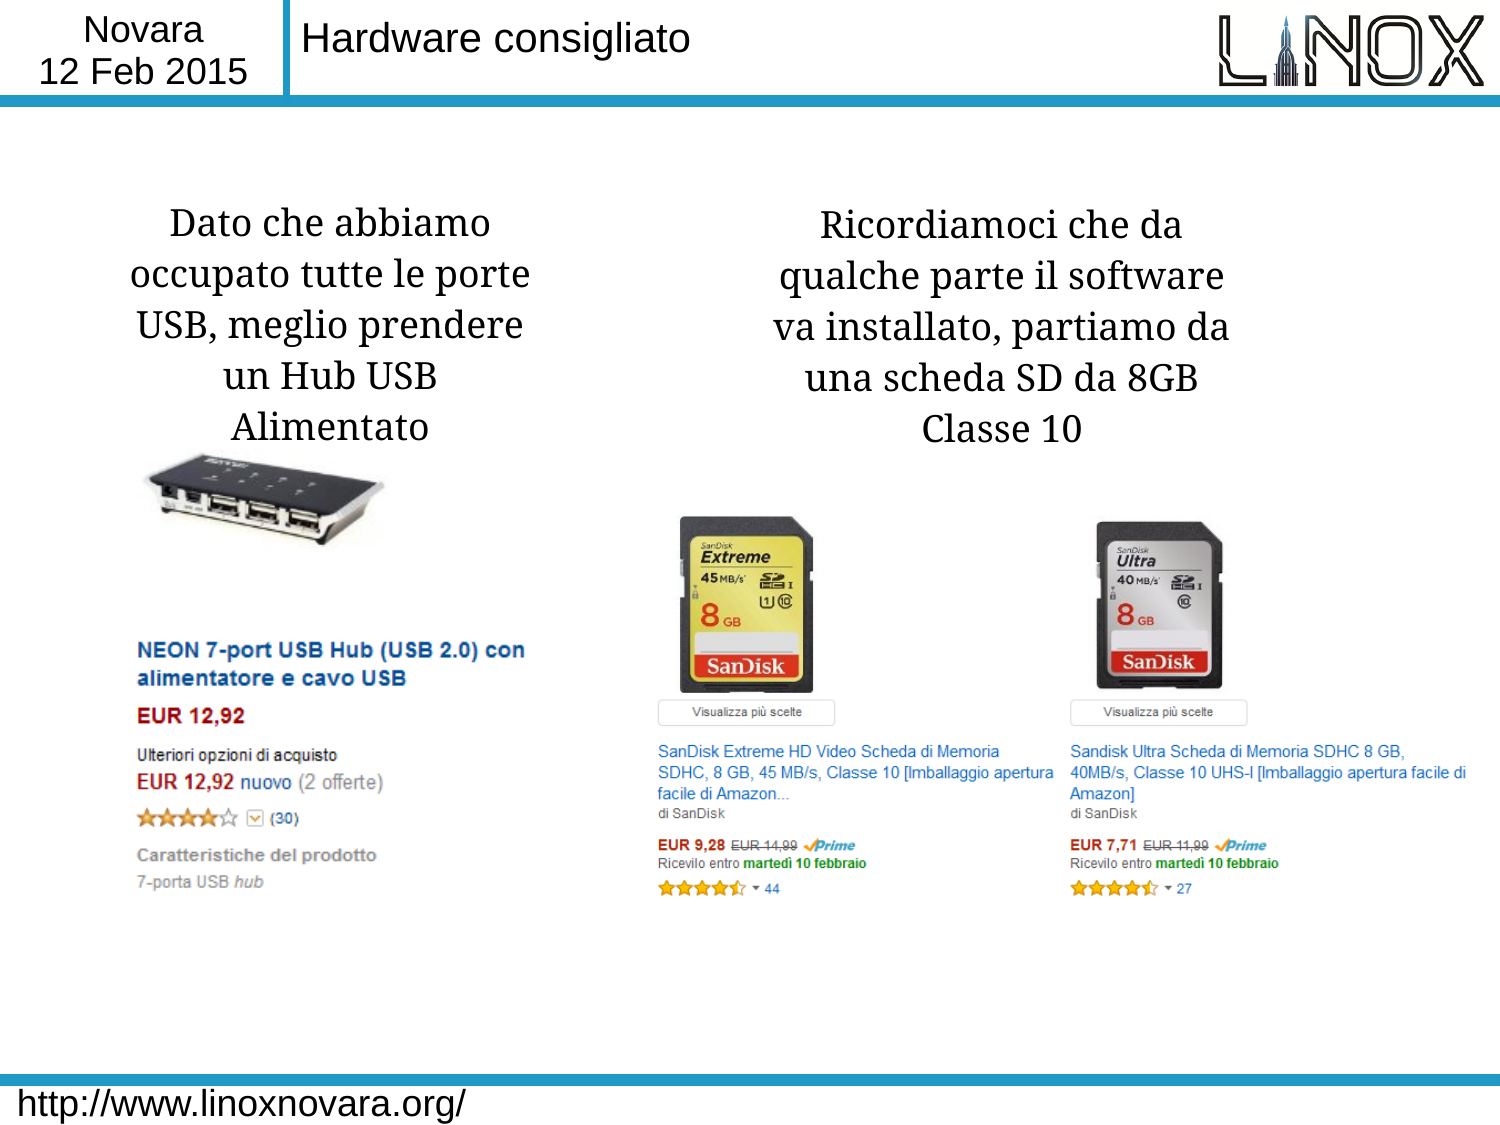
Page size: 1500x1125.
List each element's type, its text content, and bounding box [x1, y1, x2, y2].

picture [0, 0, 1500, 107]
text_box Dato che abbiamo occupato tutte le porte USB, meglio prendere un Hub USB Alimentato [105, 189, 556, 402]
text_box Ricordiamoci che da qualche parte il software va installato, partiamo da una scheda SD da 8GB Classe 10 [744, 191, 1260, 378]
list Hardware consigliato [286, 7, 1312, 83]
picture [123, 402, 532, 899]
picture [0, 1074, 1500, 1086]
picture [628, 501, 1477, 928]
